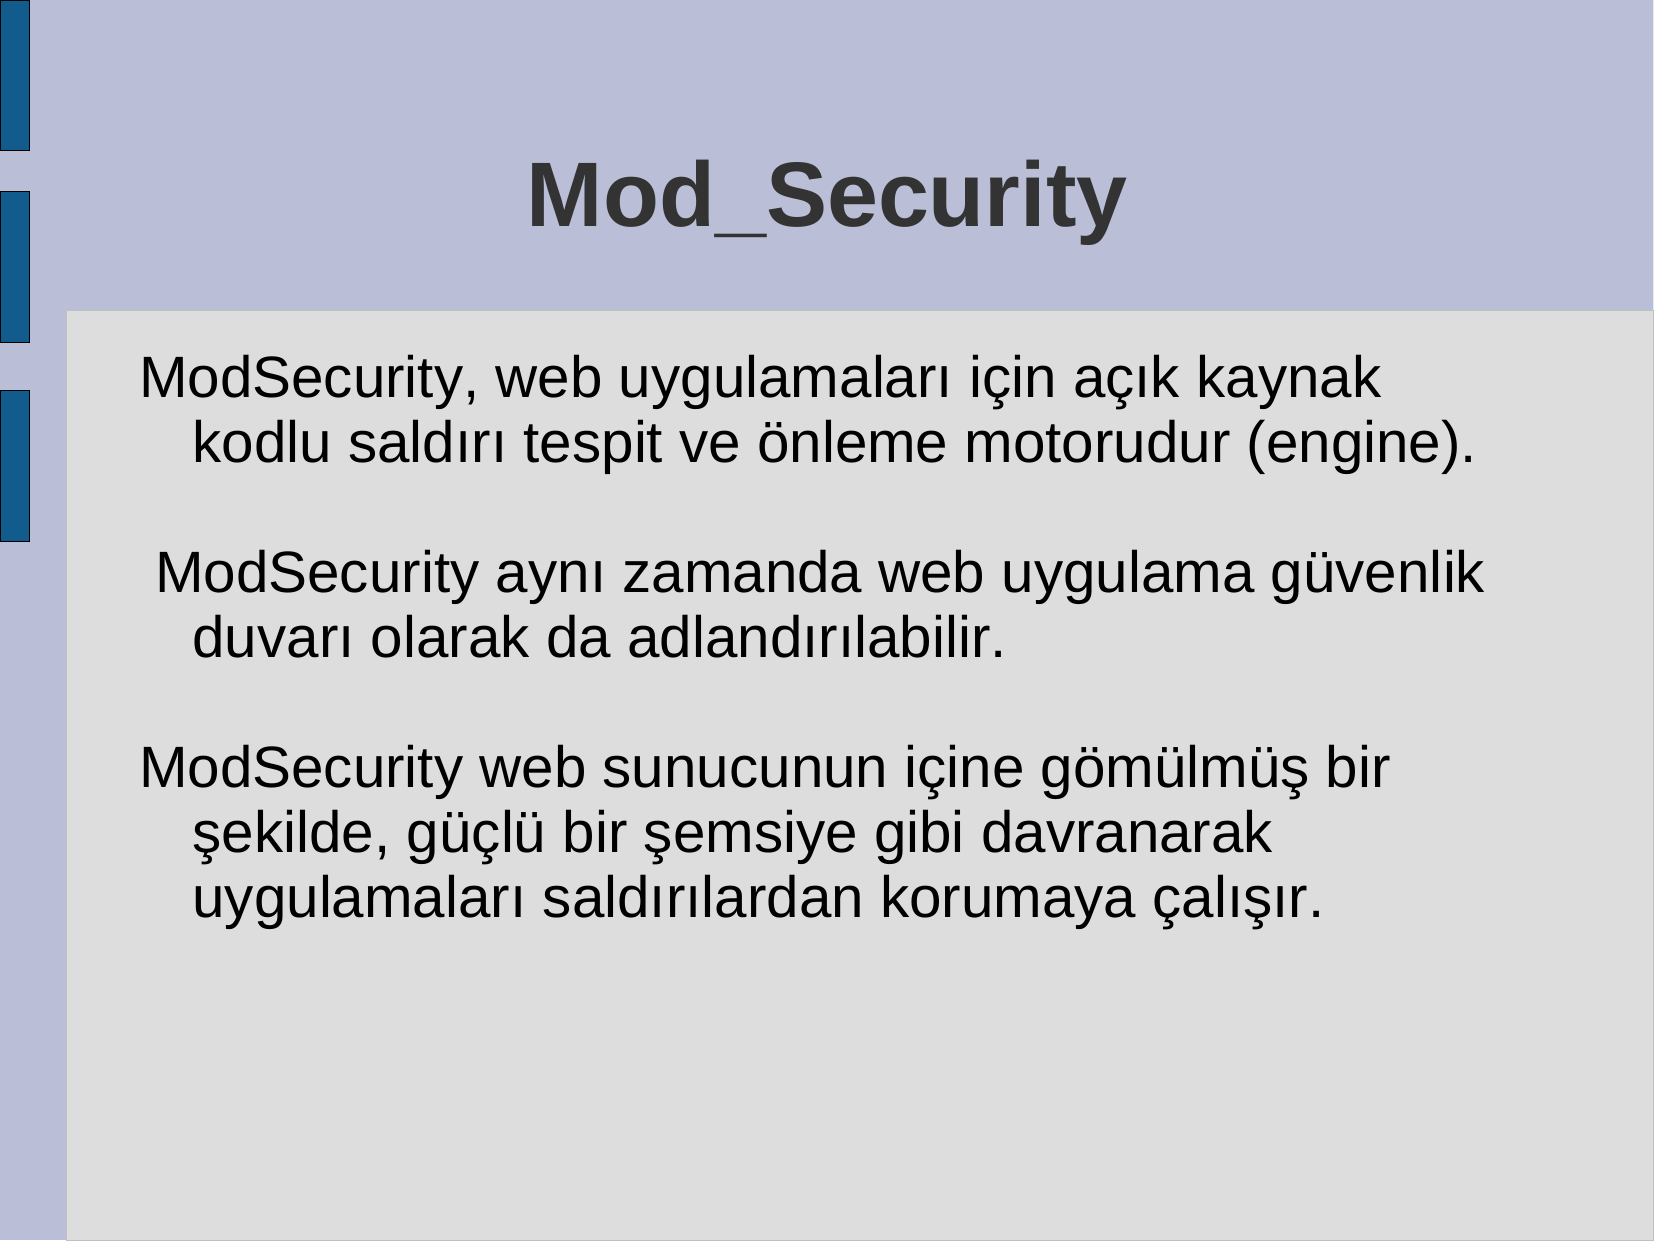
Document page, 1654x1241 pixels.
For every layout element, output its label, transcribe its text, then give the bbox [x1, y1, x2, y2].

list ModSecurity, web uygulamaları için açık kaynak kodlu saldırı tespit ve önleme motorudur (engine). ModSecurity aynı zamanda web uygulama güvenlik duvarı olarak da adlandırılabilir. ModSecurity web sunucunun içine gömülmüş bir şekilde, güçlü bir şemsiye gibi davranarak uygulamaları saldırılardan korumaya çalışır. [121, 344, 1534, 1127]
title Mod_Security [121, 91, 1534, 299]
